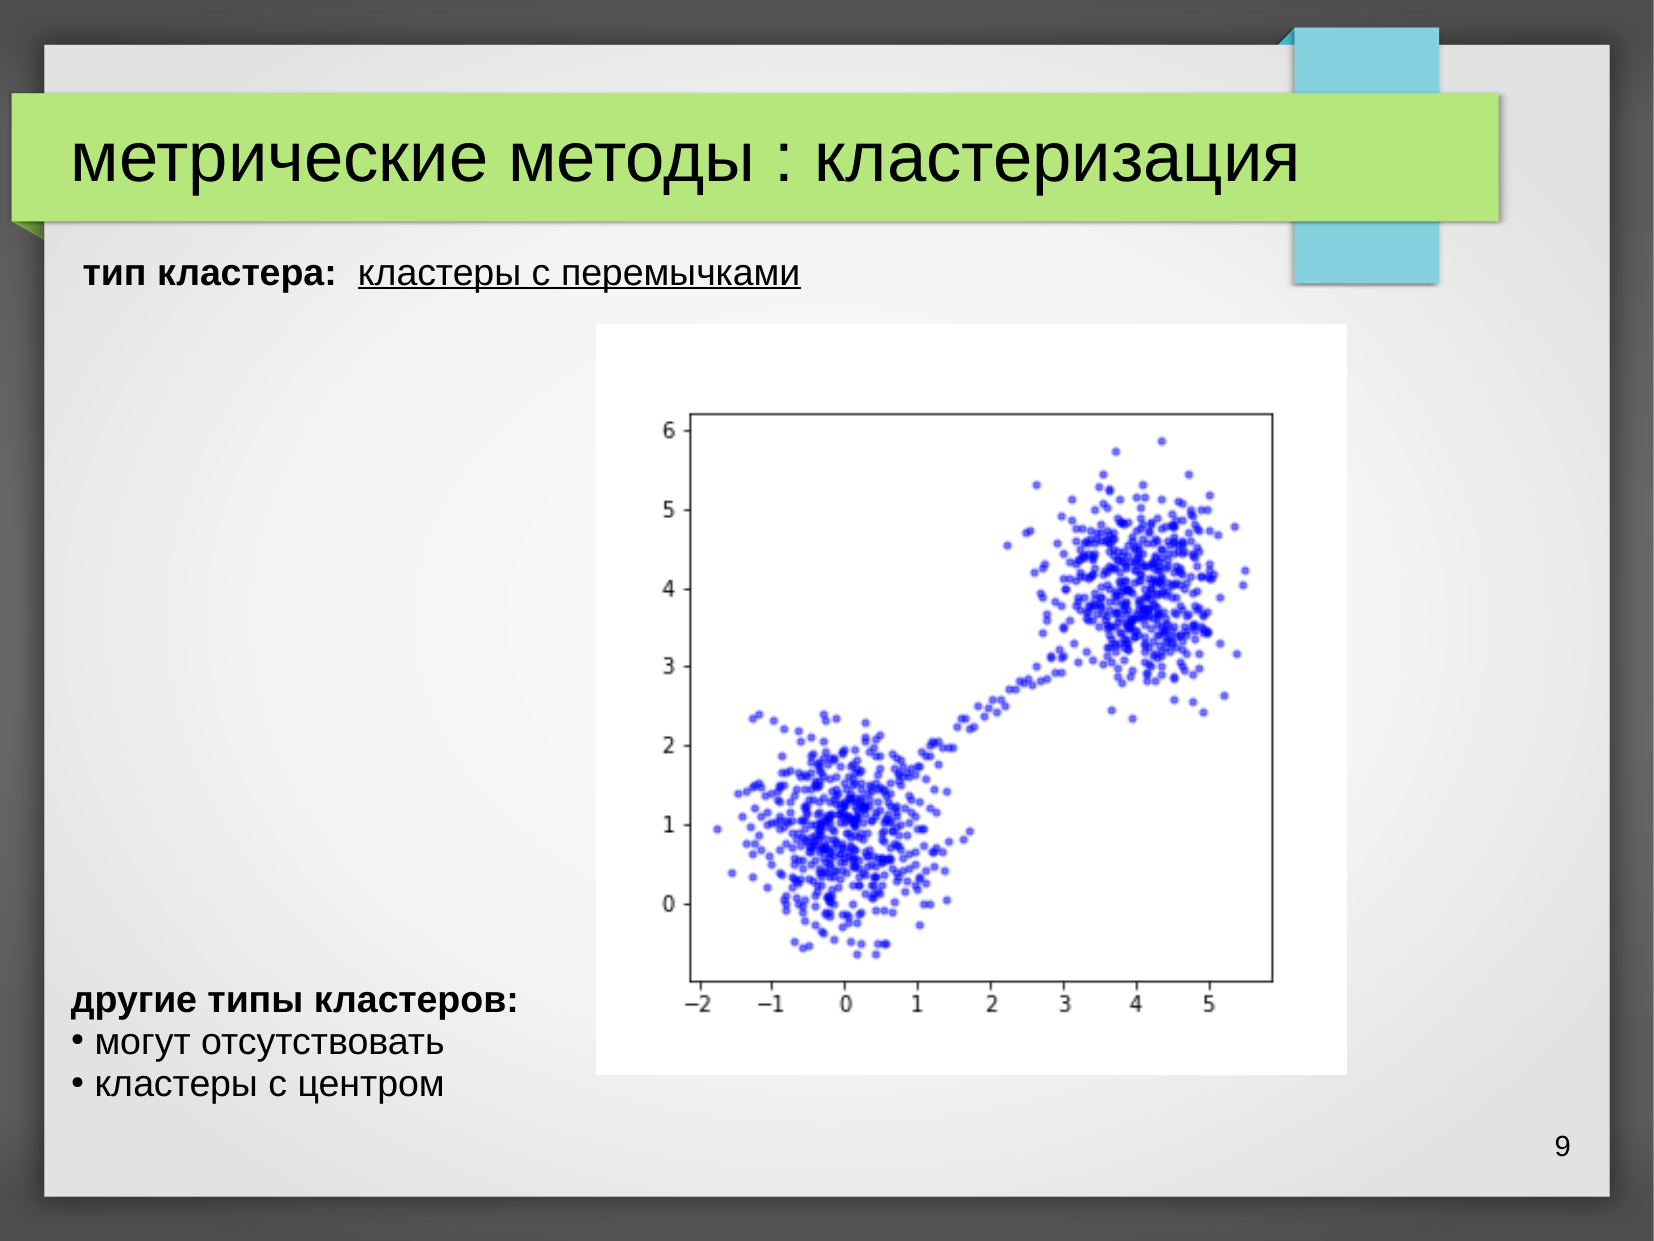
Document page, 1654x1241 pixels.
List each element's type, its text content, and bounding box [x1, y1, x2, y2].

title метрические методы : кластеризация [70, 117, 1382, 197]
text_box другие типы кластеров: могут отсутствовать кластеры с центром [70, 968, 567, 1157]
picture [0, 0, 1654, 1241]
subtitle тип кластера: кластеры с перемычками [82, 236, 863, 309]
